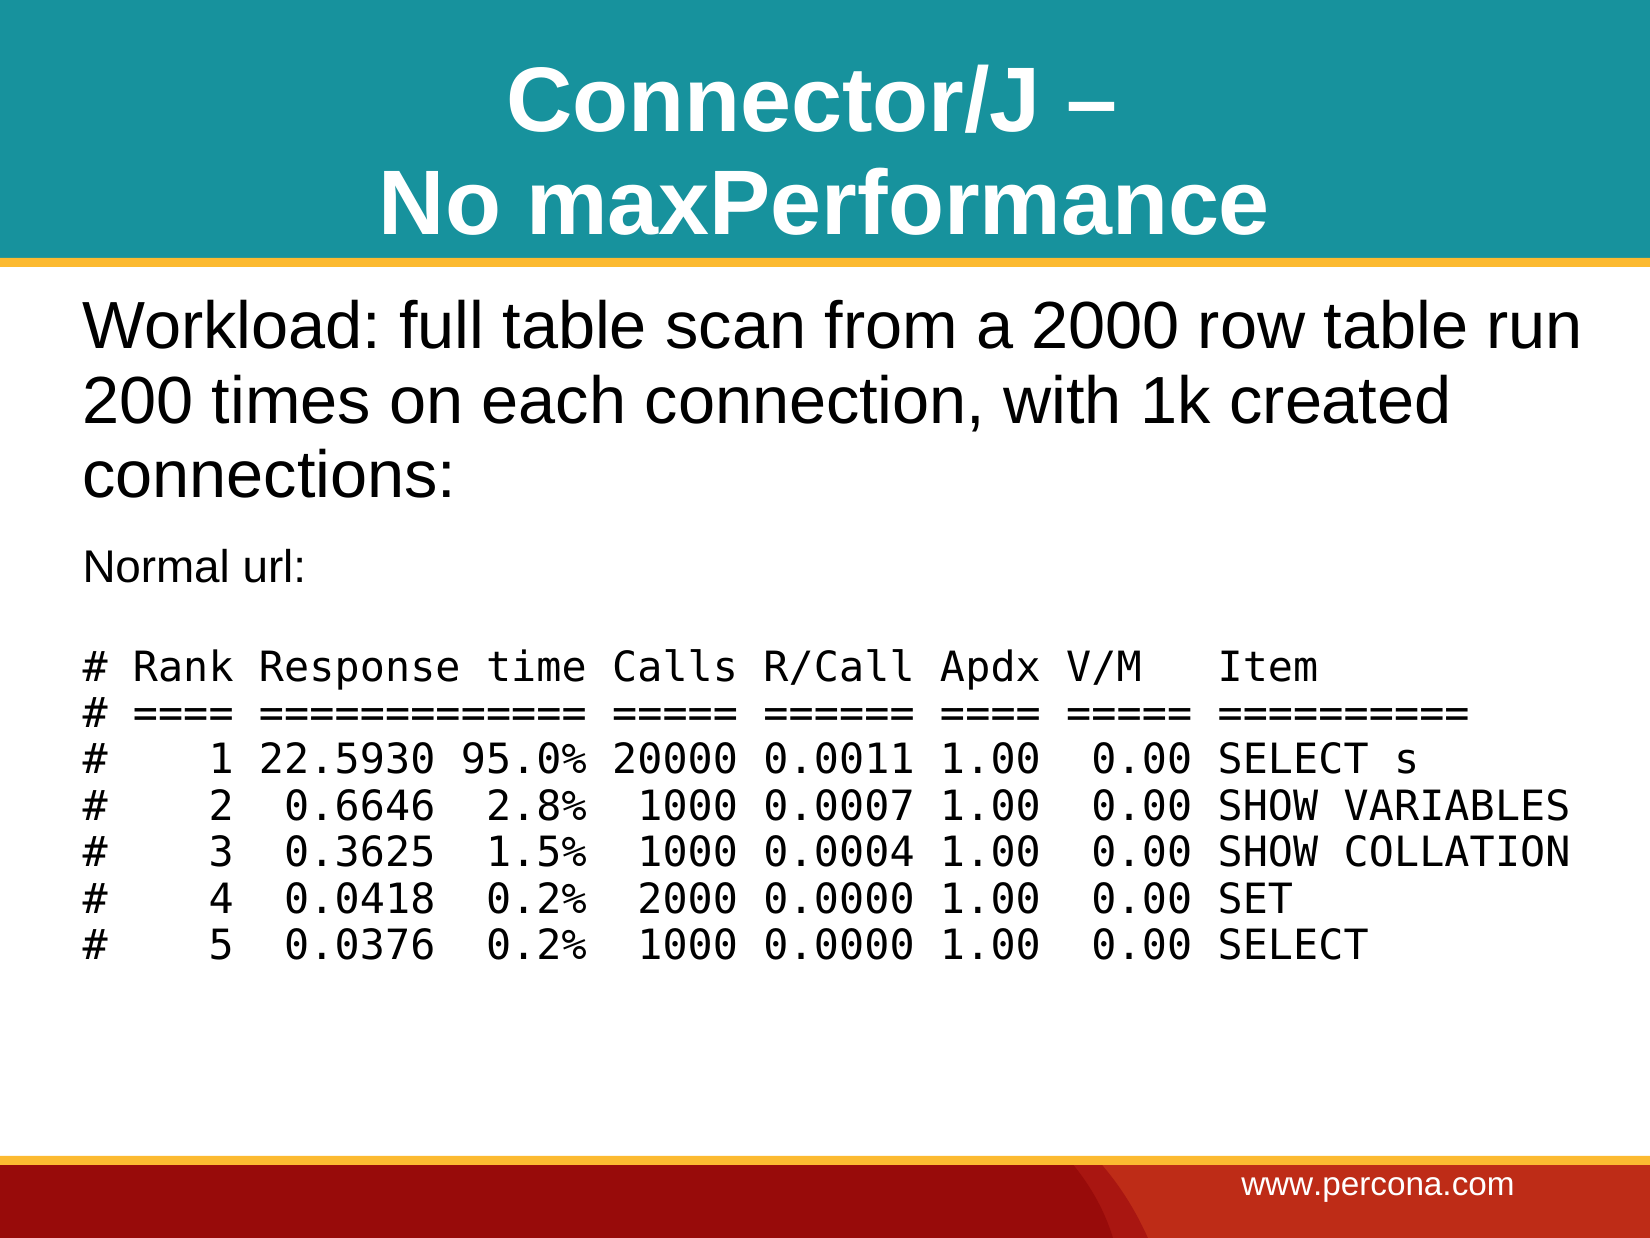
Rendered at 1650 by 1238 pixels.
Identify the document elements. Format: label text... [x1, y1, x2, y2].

text_box [0, 0, 1650, 1238]
title Connector/J – No maxPerformance [82, 15, 1568, 289]
list Workload: full table scan from a 2000 row table run 200 times on each connection, with 1k created connections: Normal url: # Rank Response time Calls R/Call Apdx V/M Item # ==== ============= ===== ====== ==== ===== ========== # 1 22.5930 95.0% 20000 0.0011 1.00 0.00 SELECT s # 2 0.6646 2.8% 1000 0.0007 1.00 0.00 SHOW VARIABLES # 3 0.3625 1.5% 1000 0.0004 1.00 0.00 SHOW COLLATION # 4 0.0418 0.2% 2000 0.0000 1.00 0.00 SET # 5 0.0376 0.2% 1000 0.0000 1.00 0.00 SELECT [82, 289, 1650, 1238]
